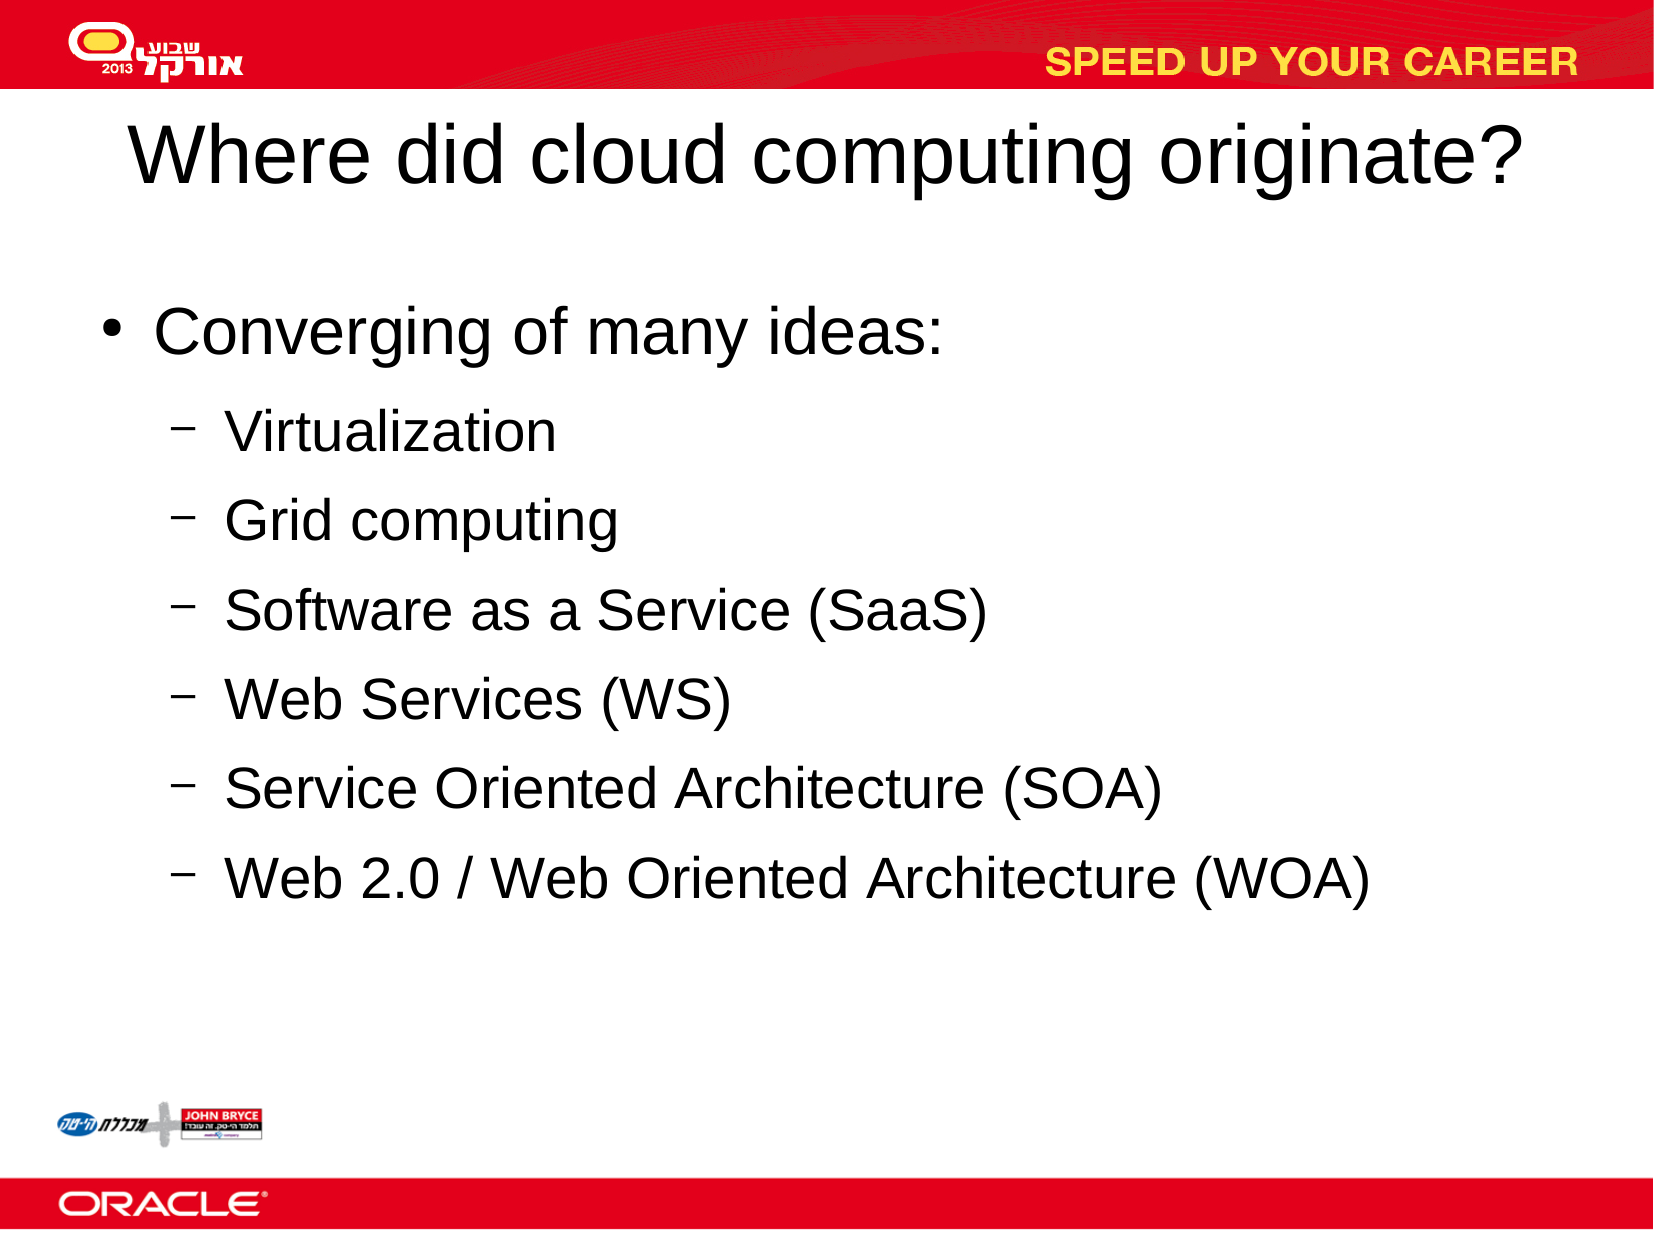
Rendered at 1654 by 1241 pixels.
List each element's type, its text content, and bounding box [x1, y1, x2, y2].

picture [0, 1087, 1653, 1240]
picture [0, 0, 1654, 89]
list Converging of many ideas: Virtualization Grid computing Software as a Service (SaaS) Web Services (WS) Service Oriented Architecture (SOA) Web 2.0 / Web Oriented Architecture (WOA) [82, 290, 1538, 1010]
title Where did cloud computing originate? [82, 49, 1571, 257]
